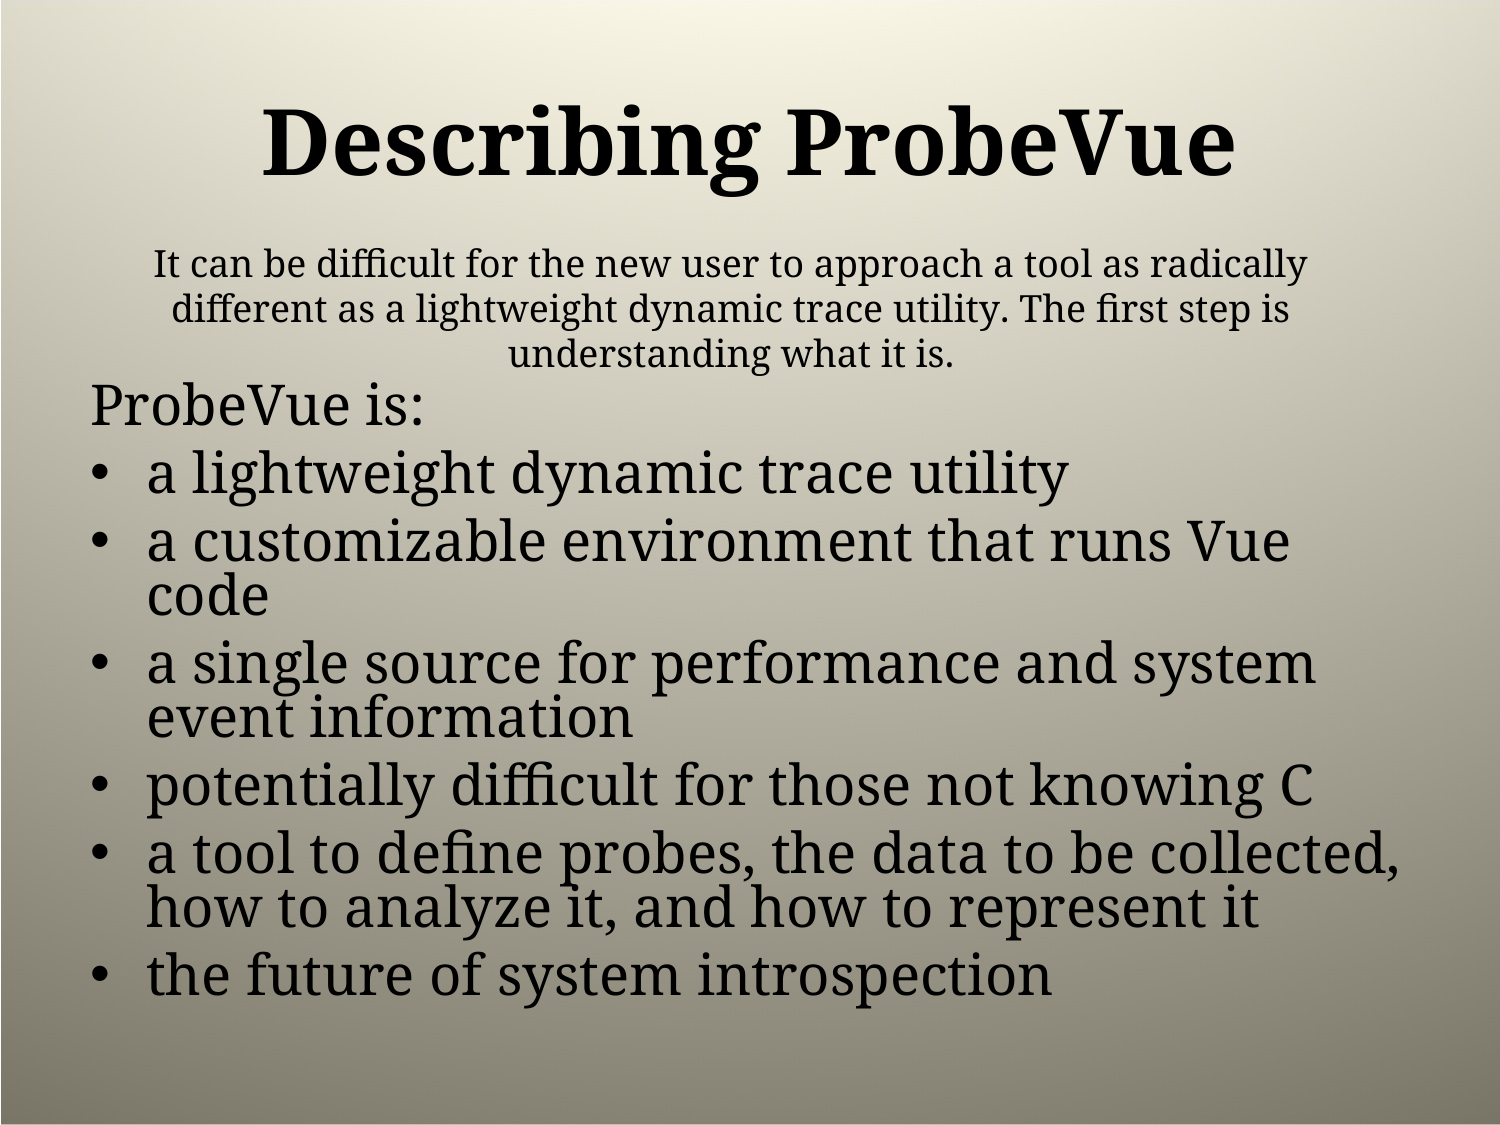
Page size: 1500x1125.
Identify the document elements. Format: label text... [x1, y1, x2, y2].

list ProbeVue is: a lightweight dynamic trace utility a customizable environment that runs Vue code a single source for performance and system event information potentially difficult for those not knowing C a tool to define probes, the data to be collected, how to analyze it, and how to represent it the future of system introspection [75, 374, 1426, 1005]
text_box It can be difficult for the new user to approach a tool as radically different as a lightweight dynamic trace utility. The first step is understanding what it is. [74, 232, 1388, 383]
picture [0, 0, 1500, 1125]
title Describing ProbeVue [75, 45, 1426, 233]
